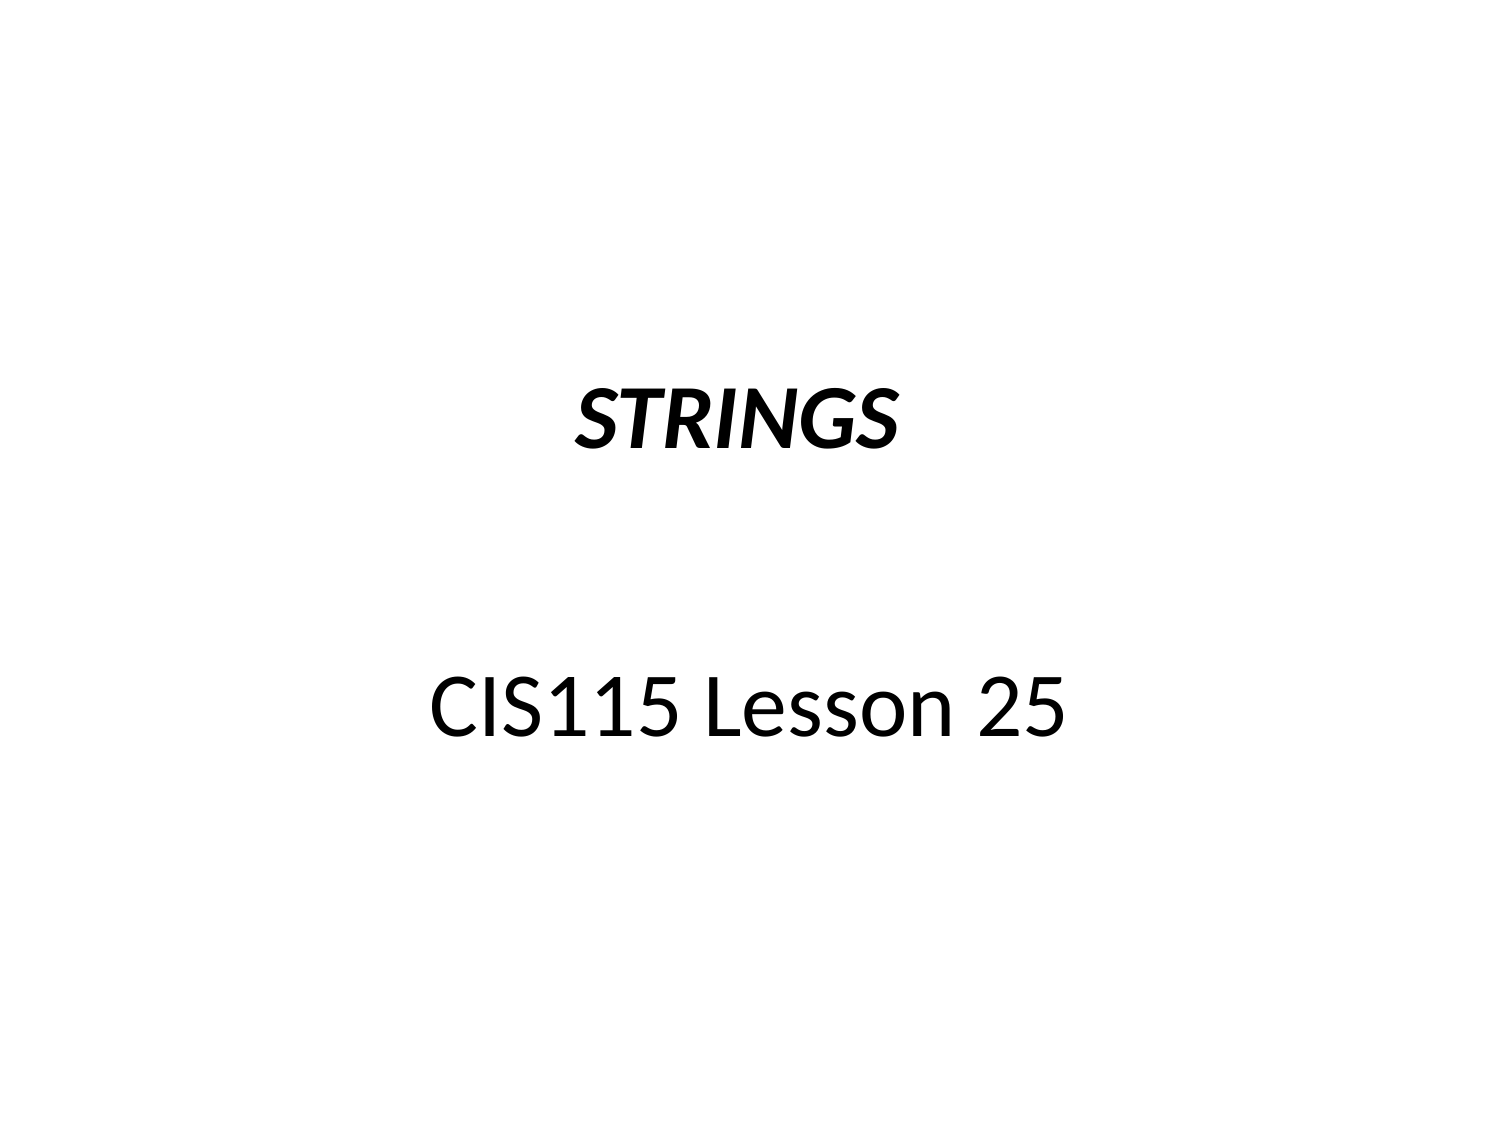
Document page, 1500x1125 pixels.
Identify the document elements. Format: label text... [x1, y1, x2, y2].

title STRINGS [75, 349, 1400, 591]
subtitle CIS115 Lesson 25 [225, 637, 1275, 925]
